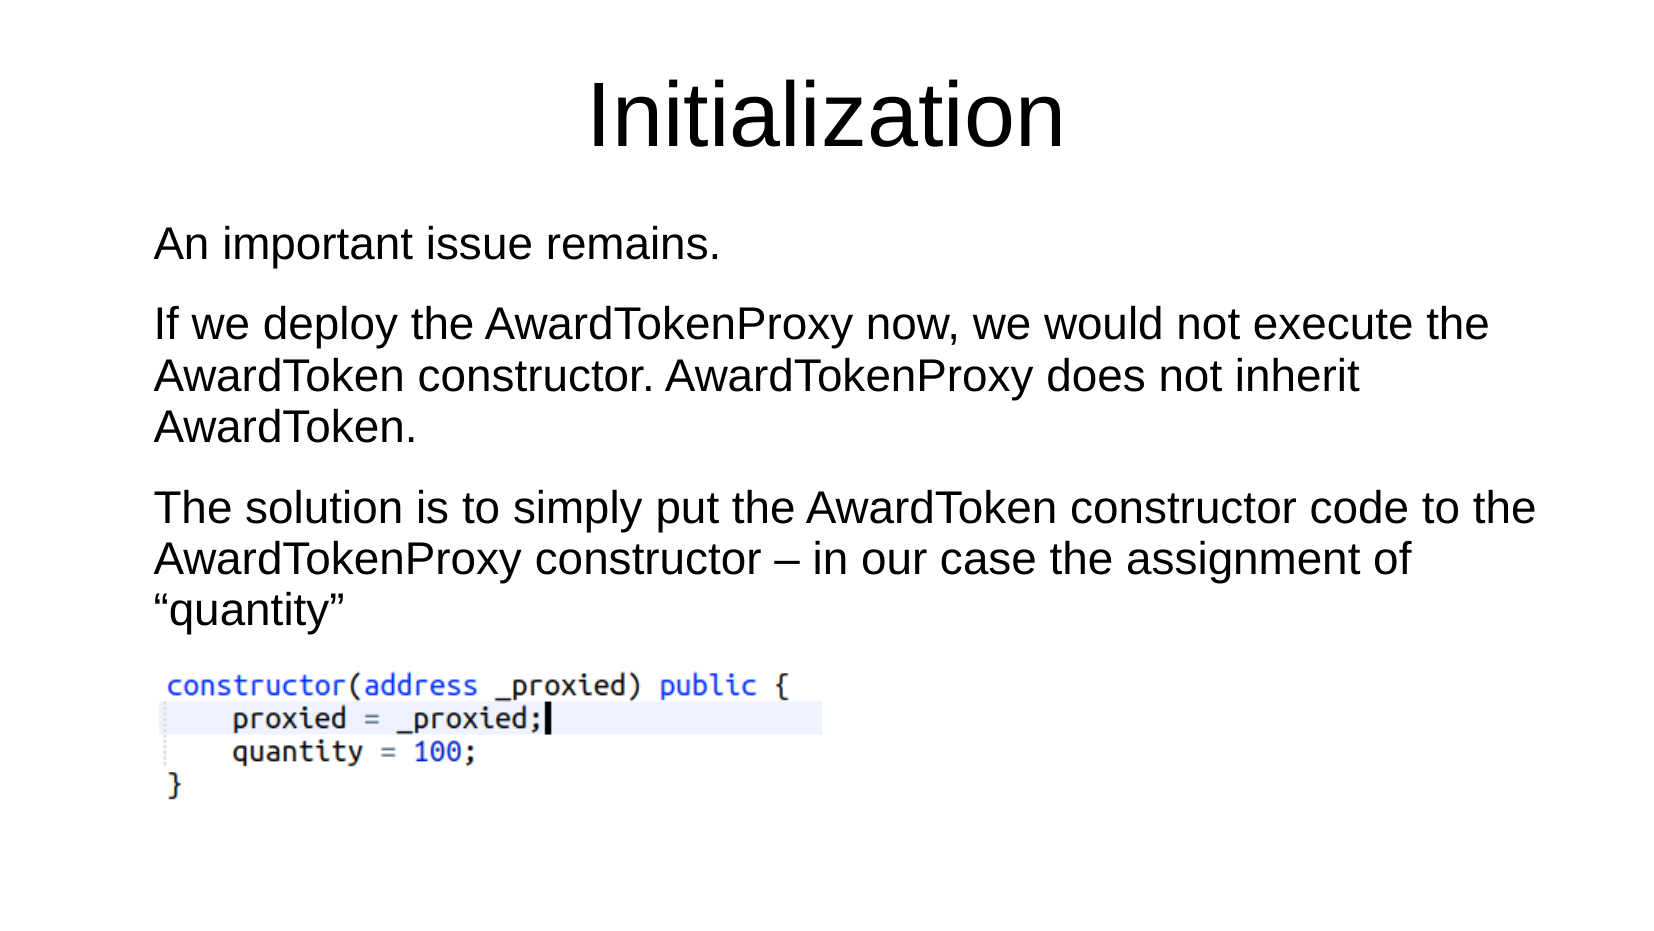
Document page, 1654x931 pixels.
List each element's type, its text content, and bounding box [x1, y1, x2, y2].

picture [159, 650, 822, 816]
list An important issue remains. If we deploy the AwardTokenProxy now, we would not execute the AwardToken constructor. AwardTokenProxy does not inherit AwardToken. The solution is to simply put the AwardToken constructor code to the AwardTokenProxy constructor – in our case the assignment of “quantity” [82, 217, 1571, 758]
title Initialization [82, 37, 1571, 193]
